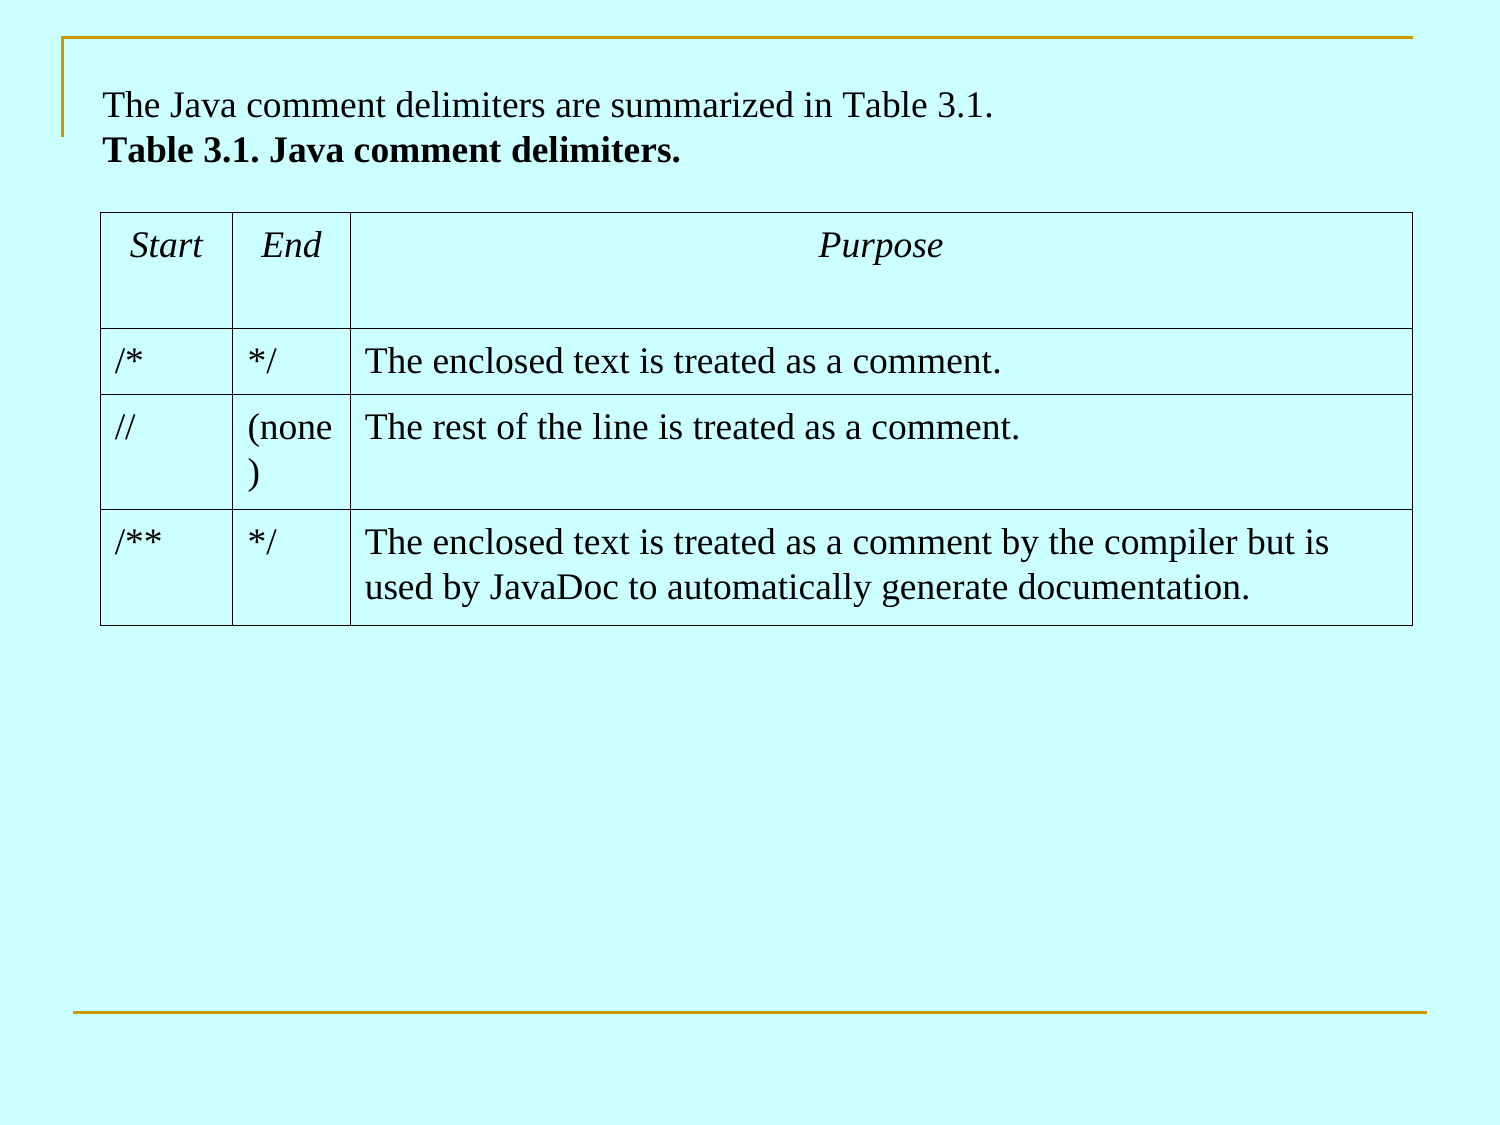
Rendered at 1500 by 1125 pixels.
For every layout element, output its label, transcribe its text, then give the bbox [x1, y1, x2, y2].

table_header End [233, 213, 350, 328]
table_header Start [101, 213, 232, 328]
text_box The Java comment delimiters are summarized in Table 3.1. Table 3.1. Java comment delimiters. [87, 72, 1263, 223]
table_cell // [101, 395, 232, 509]
table_header Purpose [351, 213, 1412, 328]
table_cell */ [233, 329, 350, 394]
table_cell /** [101, 510, 232, 625]
table_cell The rest of the line is treated as a comment. [351, 395, 1412, 509]
table_cell (none) [233, 395, 350, 509]
table_cell The enclosed text is treated as a comment by the compiler but is used by JavaDoc to automatically generate documentation. [351, 510, 1412, 625]
table_cell The enclosed text is treated as a comment. [351, 329, 1412, 394]
table_cell /* [101, 329, 232, 394]
table_cell */ [233, 510, 350, 625]
